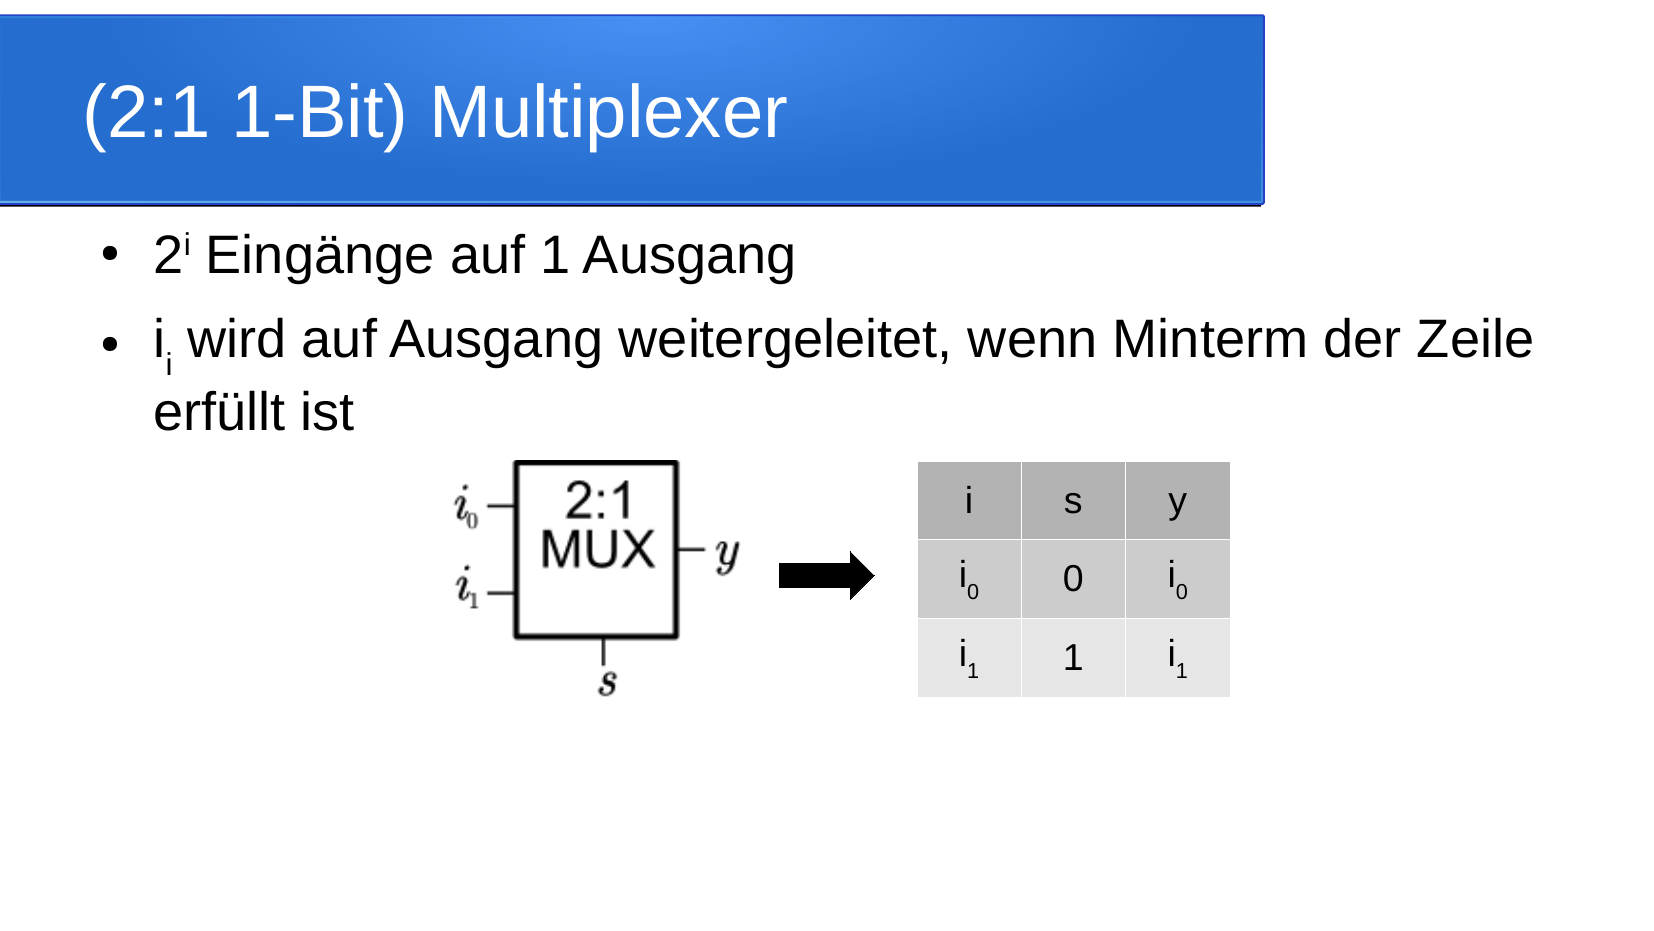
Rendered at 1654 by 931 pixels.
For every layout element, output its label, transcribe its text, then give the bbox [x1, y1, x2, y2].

text_box [779, 551, 875, 600]
title (2:1 1-Bit) Multiplexer [82, 35, 1235, 189]
list 2i Eingänge auf 1 Ausgang ii wird auf Ausgang weitergeleitet, wenn Minterm der Zeile erfüllt ist [82, 224, 1571, 851]
picture [448, 460, 743, 706]
table_cell 1 [1022, 619, 1125, 697]
table_header y [1126, 462, 1230, 539]
table_header i [918, 462, 1021, 539]
table_cell i0 [918, 540, 1021, 618]
table_header s [1022, 462, 1125, 539]
table_cell i1 [1126, 619, 1230, 697]
table_cell i1 [918, 619, 1021, 697]
table_cell i0 [1126, 540, 1230, 618]
table_cell 0 [1022, 540, 1125, 618]
